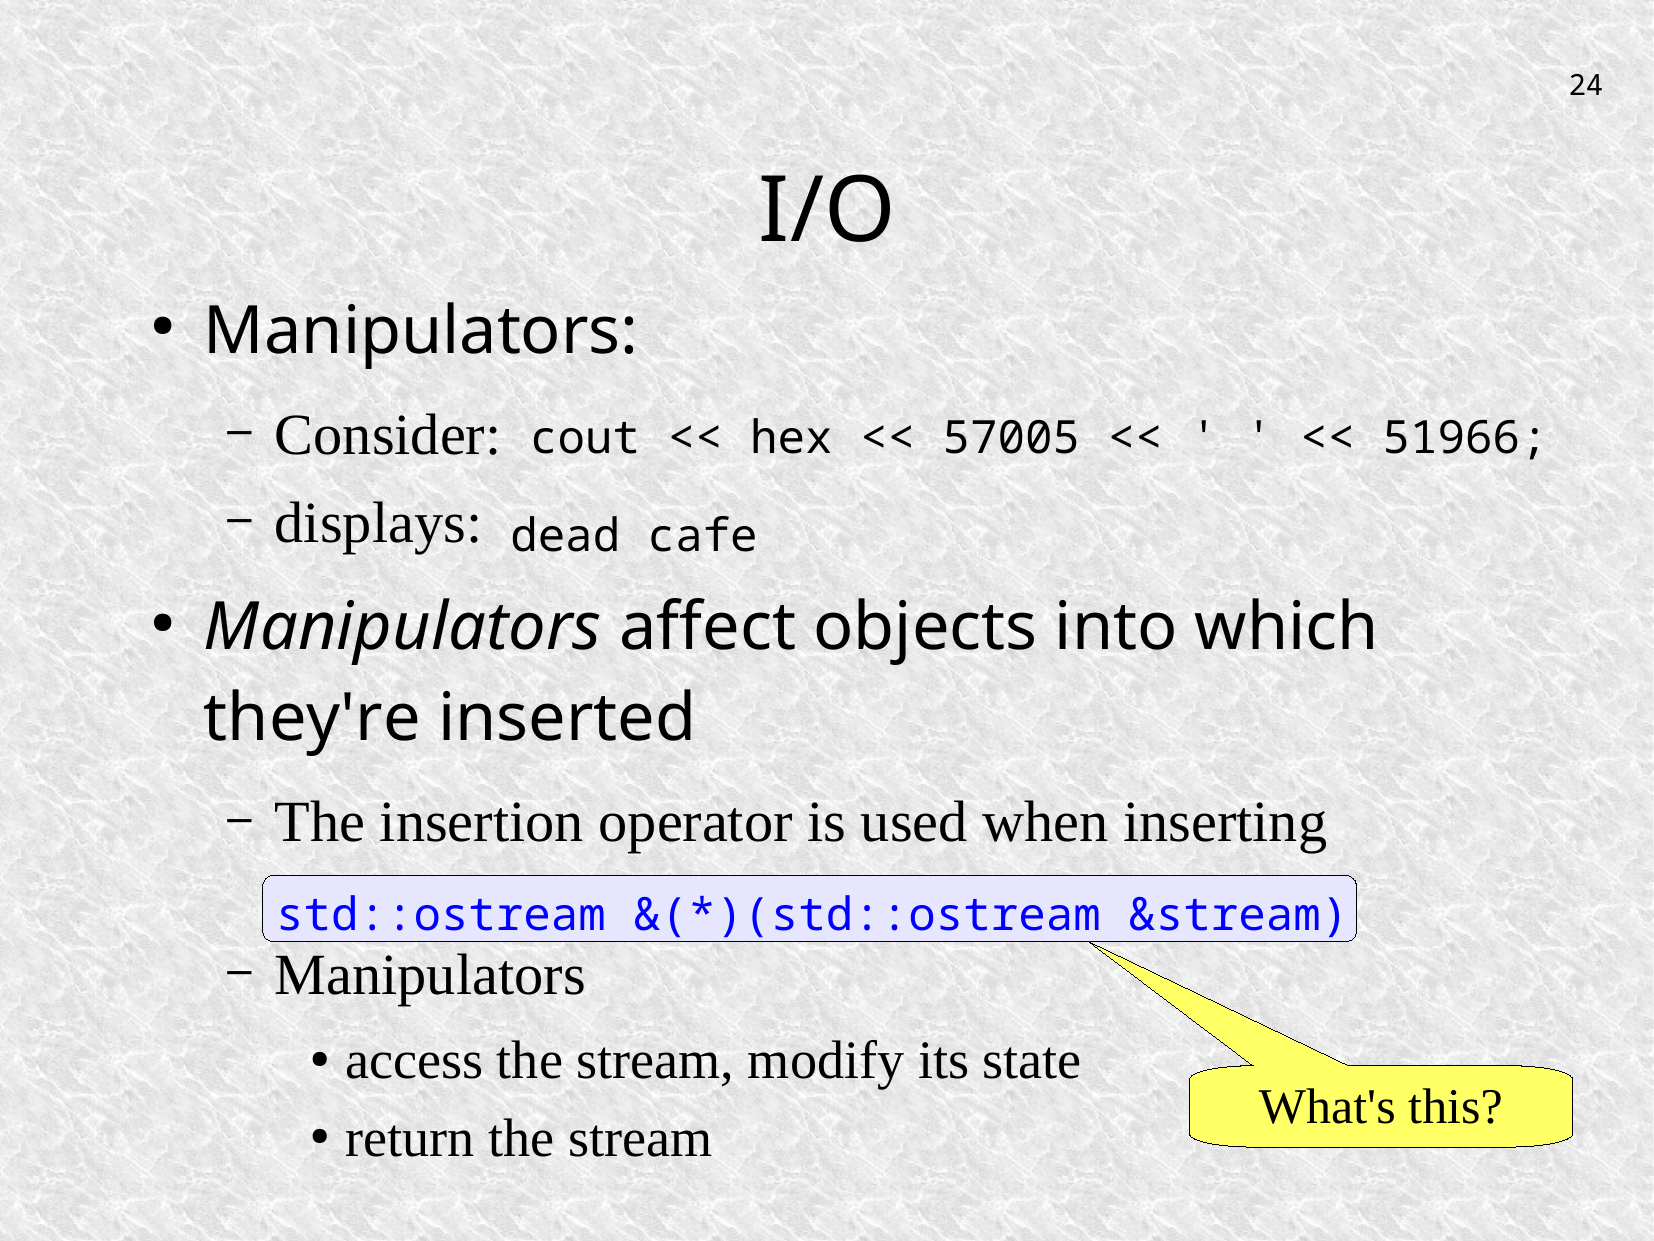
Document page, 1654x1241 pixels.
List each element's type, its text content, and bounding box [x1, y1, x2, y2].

text_box cout << hex << 57005 << ' ' << 51966; [530, 404, 1548, 460]
list Manipulators: Consider: displays: Manipulators affect objects into which they're inserted The insertion operator is used when inserting Manipulators access the stream, modify its state return the stream [133, 281, 1546, 1231]
text_box dead cafe [510, 502, 1128, 558]
text_box std::ostream &(*)(std::ostream &stream) [275, 881, 1349, 991]
picture [0, 0, 1654, 1241]
title I/O [121, 102, 1534, 311]
text_box What's this? [1088, 941, 1573, 1148]
